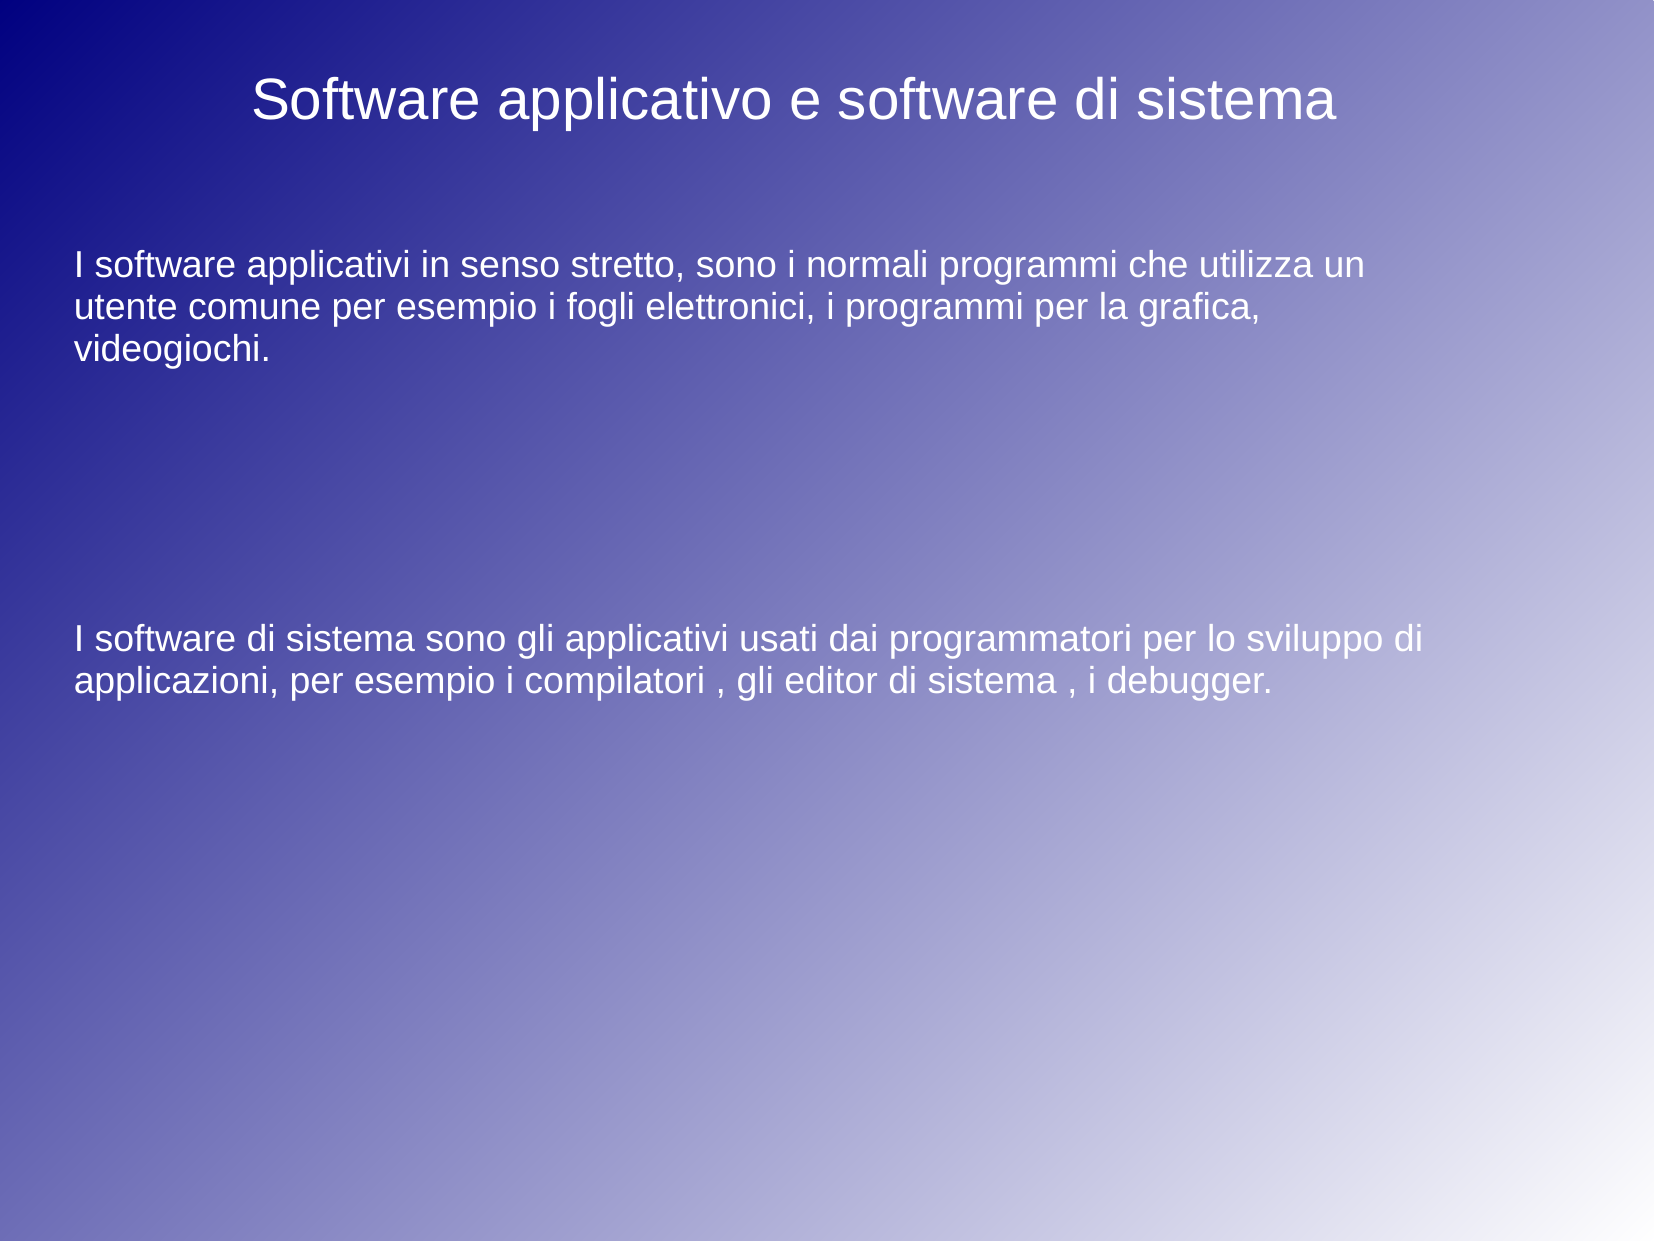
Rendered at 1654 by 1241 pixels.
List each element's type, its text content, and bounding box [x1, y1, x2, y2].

text_box I software di sistema sono gli applicativi usati dai programmatori per lo sviluppo di applicazioni, per esempio i compilatori , gli editor di sistema , i debugger. [59, 609, 1477, 709]
text_box Software applicativo e software di sistema [236, 59, 1447, 139]
text_box I software applicativi in senso stretto, sono i normali programmi che utilizza un utente comune per esempio i fogli elettronici, i programmi per la grafica, videogiochi. [59, 236, 1418, 378]
